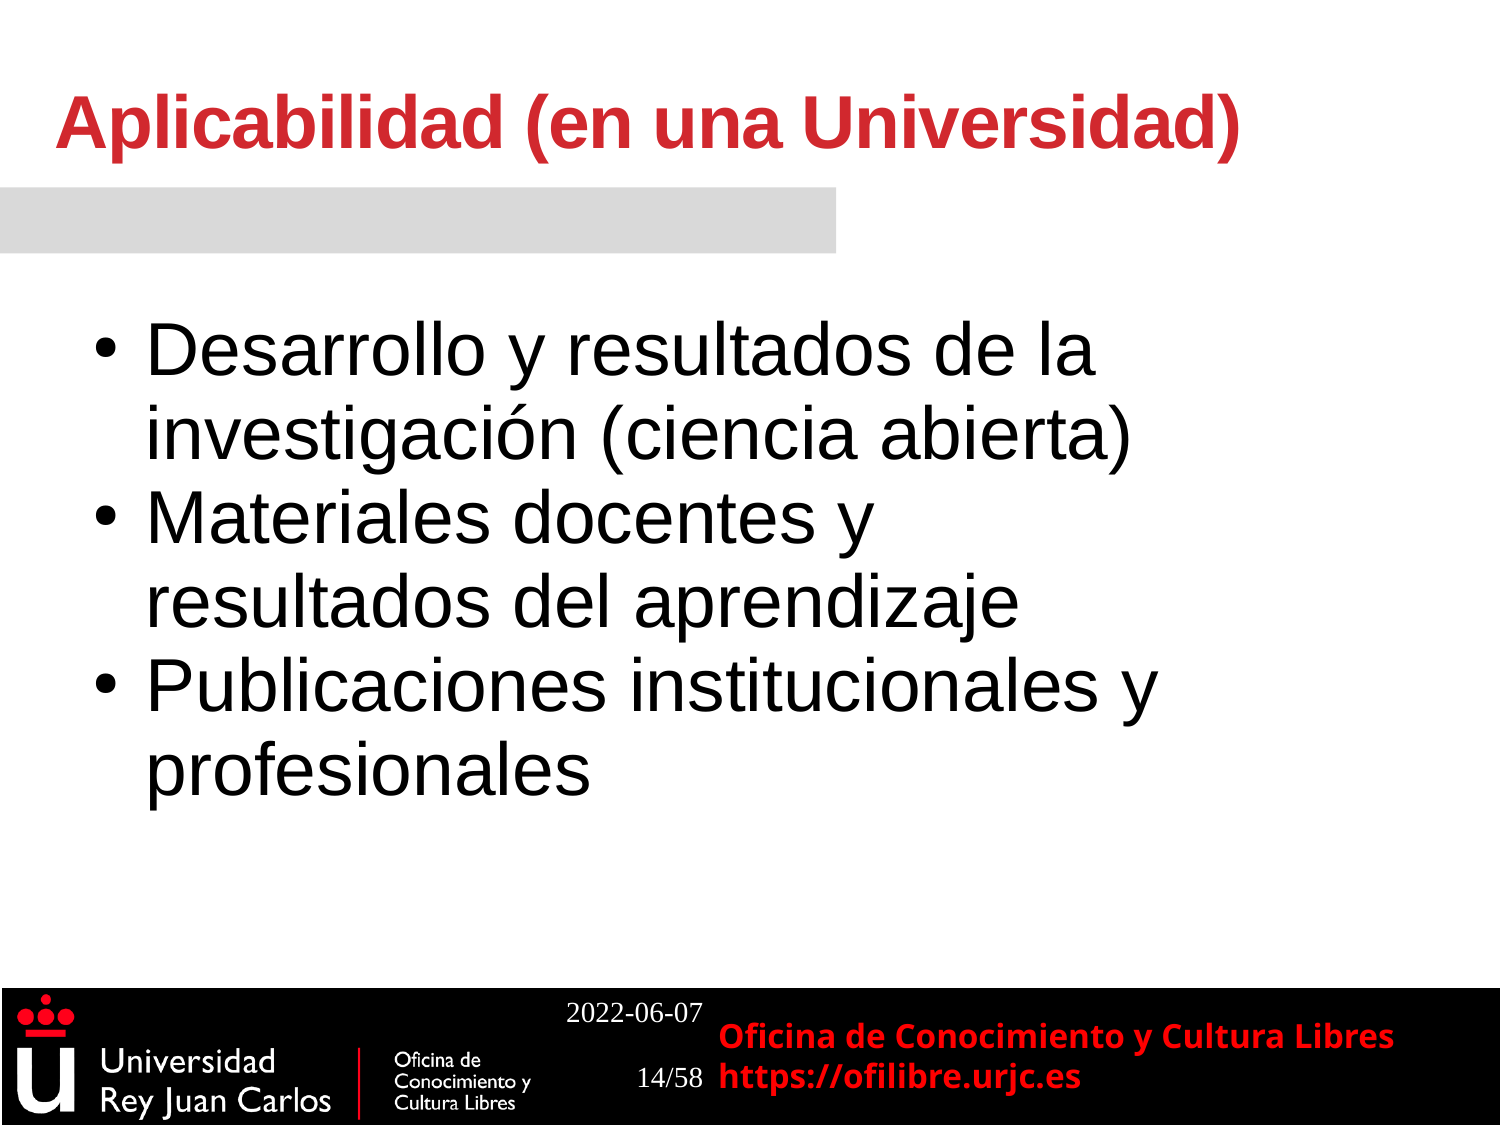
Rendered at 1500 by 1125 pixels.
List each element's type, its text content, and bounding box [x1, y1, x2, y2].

title [75, 7, 1425, 196]
text_box Aplicabilidad (en una Universidad) [39, 24, 1366, 172]
picture [17, 994, 531, 1120]
text_box Desarrollo y resultados de la investigación (ciencia abierta) Materiales docentes y resultados del aprendizaje Publicaciones institucionales y profesionales [60, 299, 1254, 903]
